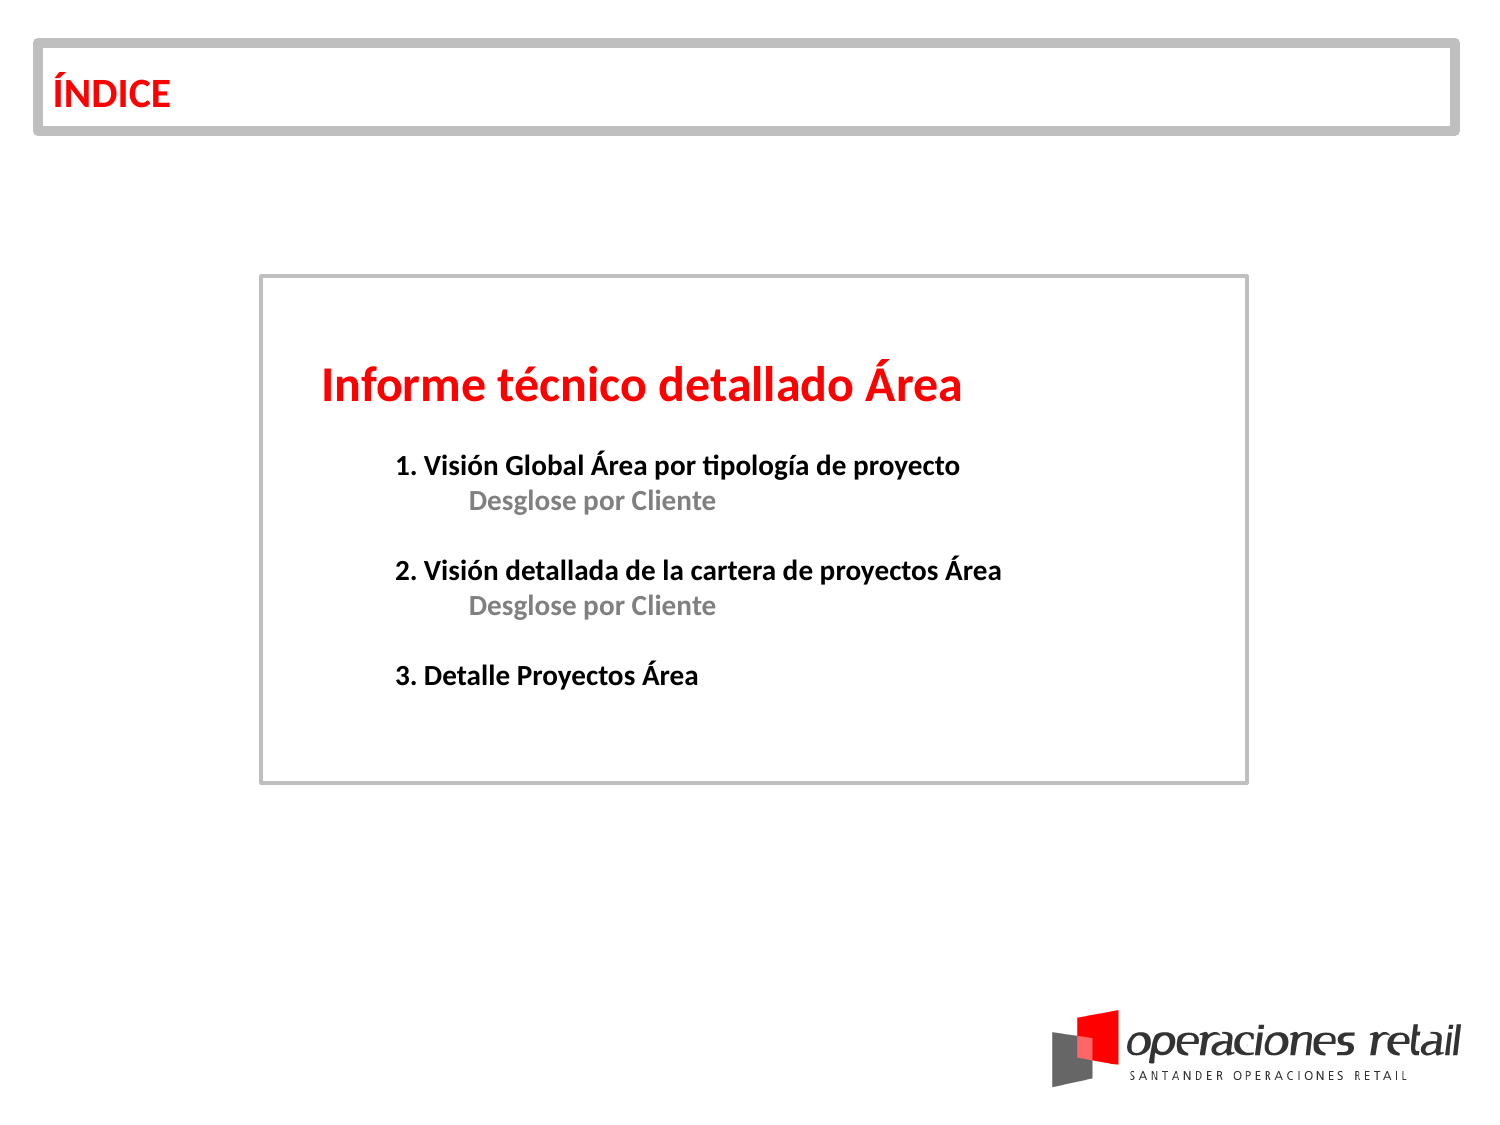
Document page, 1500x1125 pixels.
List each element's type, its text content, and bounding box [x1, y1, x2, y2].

text_box ÍNDICE [37, 42, 1455, 132]
text_box 1. Visión Global Área por tipología de proyecto Desglose por Cliente 2. Visión detallada de la cartera de proyectos Área Desglose por Cliente 3. Detalle Proyectos Área [379, 431, 1230, 734]
text_box Informe técnico detallado Área [261, 276, 1247, 784]
picture [1041, 999, 1472, 1098]
